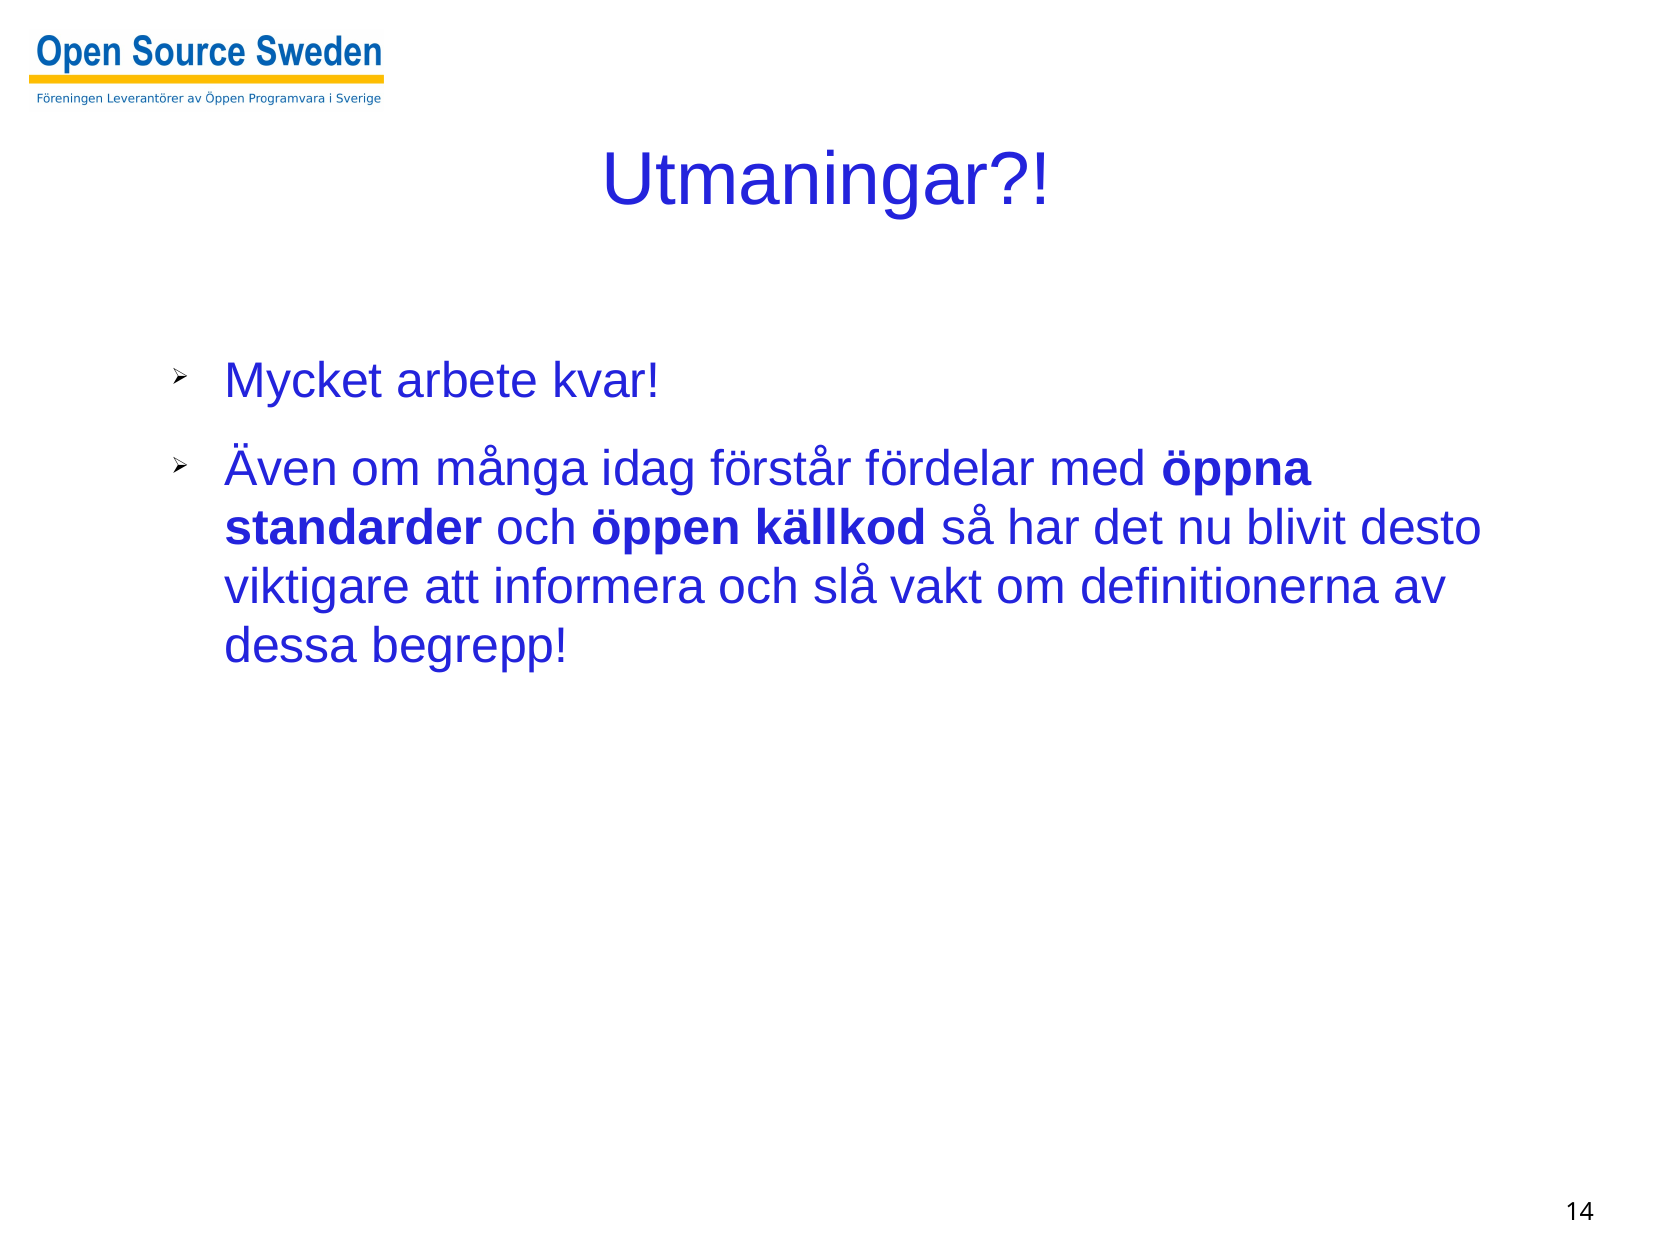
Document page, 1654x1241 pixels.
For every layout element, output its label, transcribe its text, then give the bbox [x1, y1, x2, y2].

picture [29, 29, 384, 112]
title Utmaningar?! [82, 114, 1571, 243]
list Mycket arbete kvar! Även om många idag förstår fördelar med öppna standarder och öppen källkod så har det nu blivit desto viktigare att informera och slå vakt om definitionerna av dessa begrepp! [153, 259, 1565, 1082]
